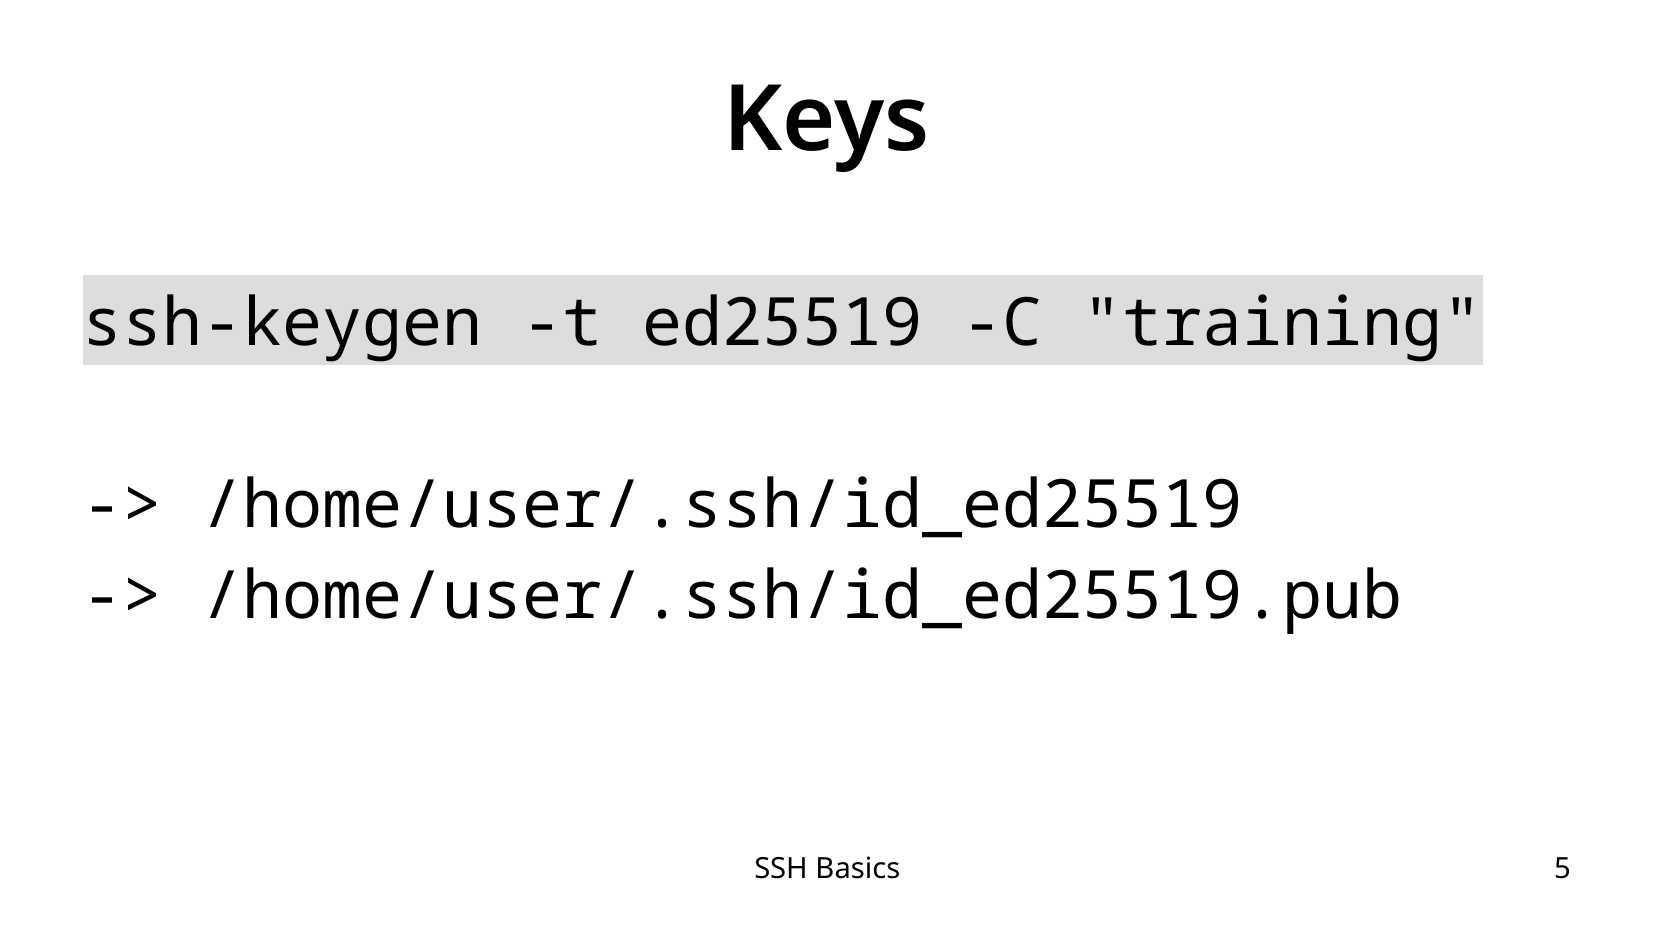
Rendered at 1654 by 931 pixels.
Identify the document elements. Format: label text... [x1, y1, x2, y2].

subtitle ssh-keygen -t ed25519 -C "training" -> /home/user/.ssh/id_ed25519 -> /home/user/.ssh/id_ed25519.pub [82, 274, 1571, 657]
title Keys [82, 37, 1571, 193]
